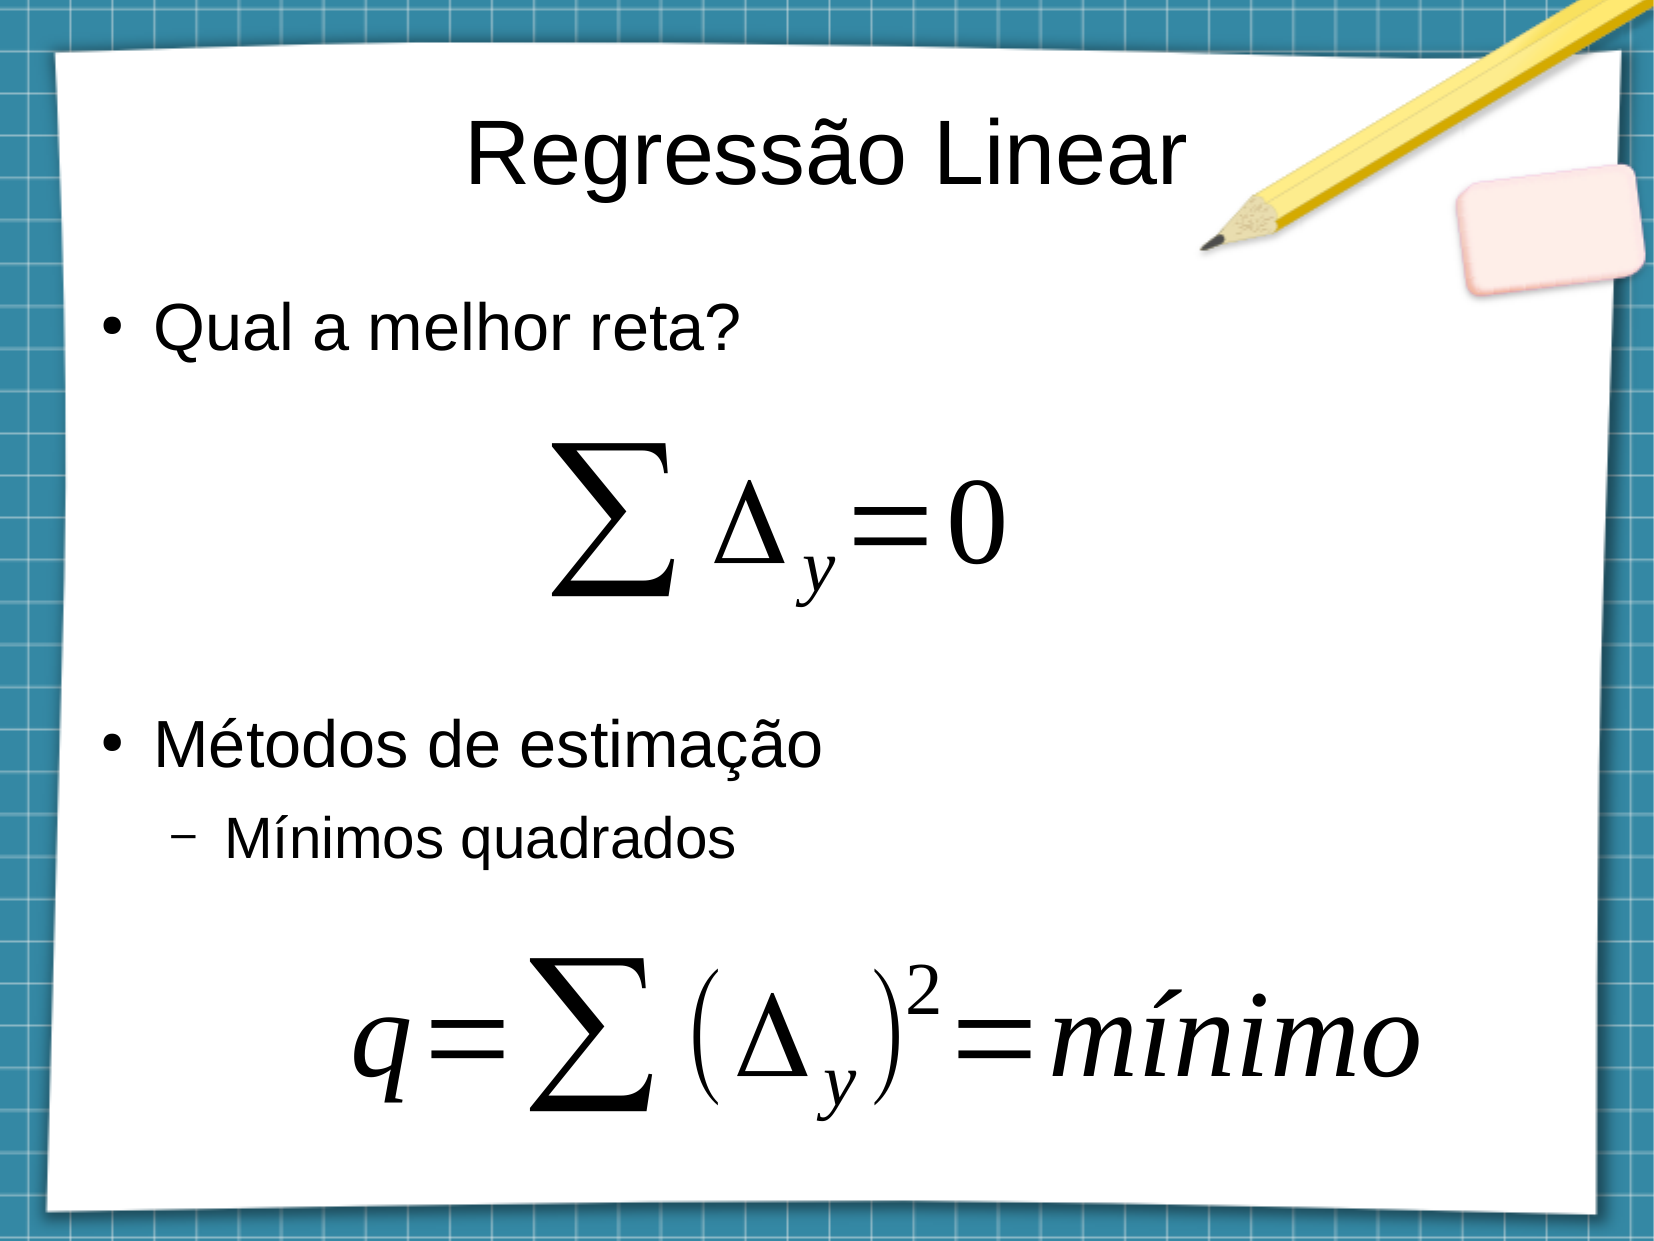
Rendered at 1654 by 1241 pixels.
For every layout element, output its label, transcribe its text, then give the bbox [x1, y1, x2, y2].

picture [0, 0, 1654, 1241]
title Regressão Linear [82, 49, 1571, 257]
chart [342, 947, 1433, 1123]
chart [535, 435, 1016, 609]
list Qual a melhor reta? Métodos de estimação Mínimos quadrados [82, 290, 1571, 1010]
